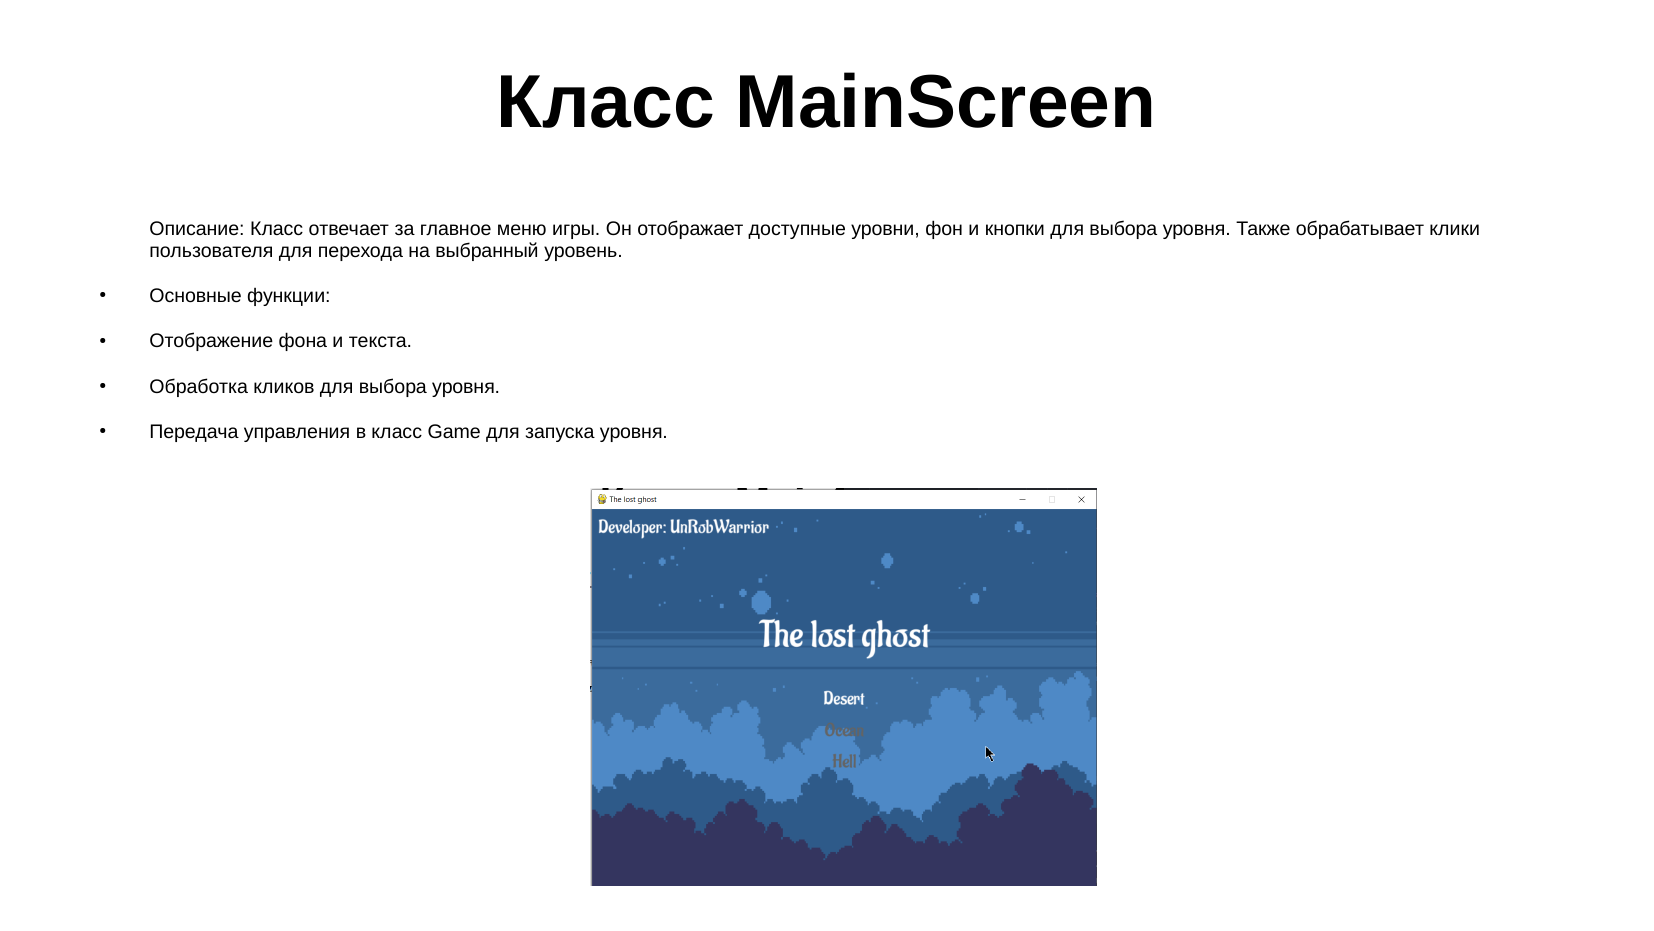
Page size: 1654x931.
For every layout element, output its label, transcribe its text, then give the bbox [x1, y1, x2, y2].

picture [590, 488, 1097, 886]
list Описание: Класс отвечает за главное меню игры. Он отображает доступные уровни, фон и кнопки для выбора уровня. Также обрабатывает клики пользователя для перехода на выбранный уровень. Основные функции: Отображение фона и текста. Обработка кликов для выбора уровня. Передача управления в класс Game для запуска уровня. [82, 217, 1571, 443]
title Класс MainScreen [82, 37, 1571, 193]
